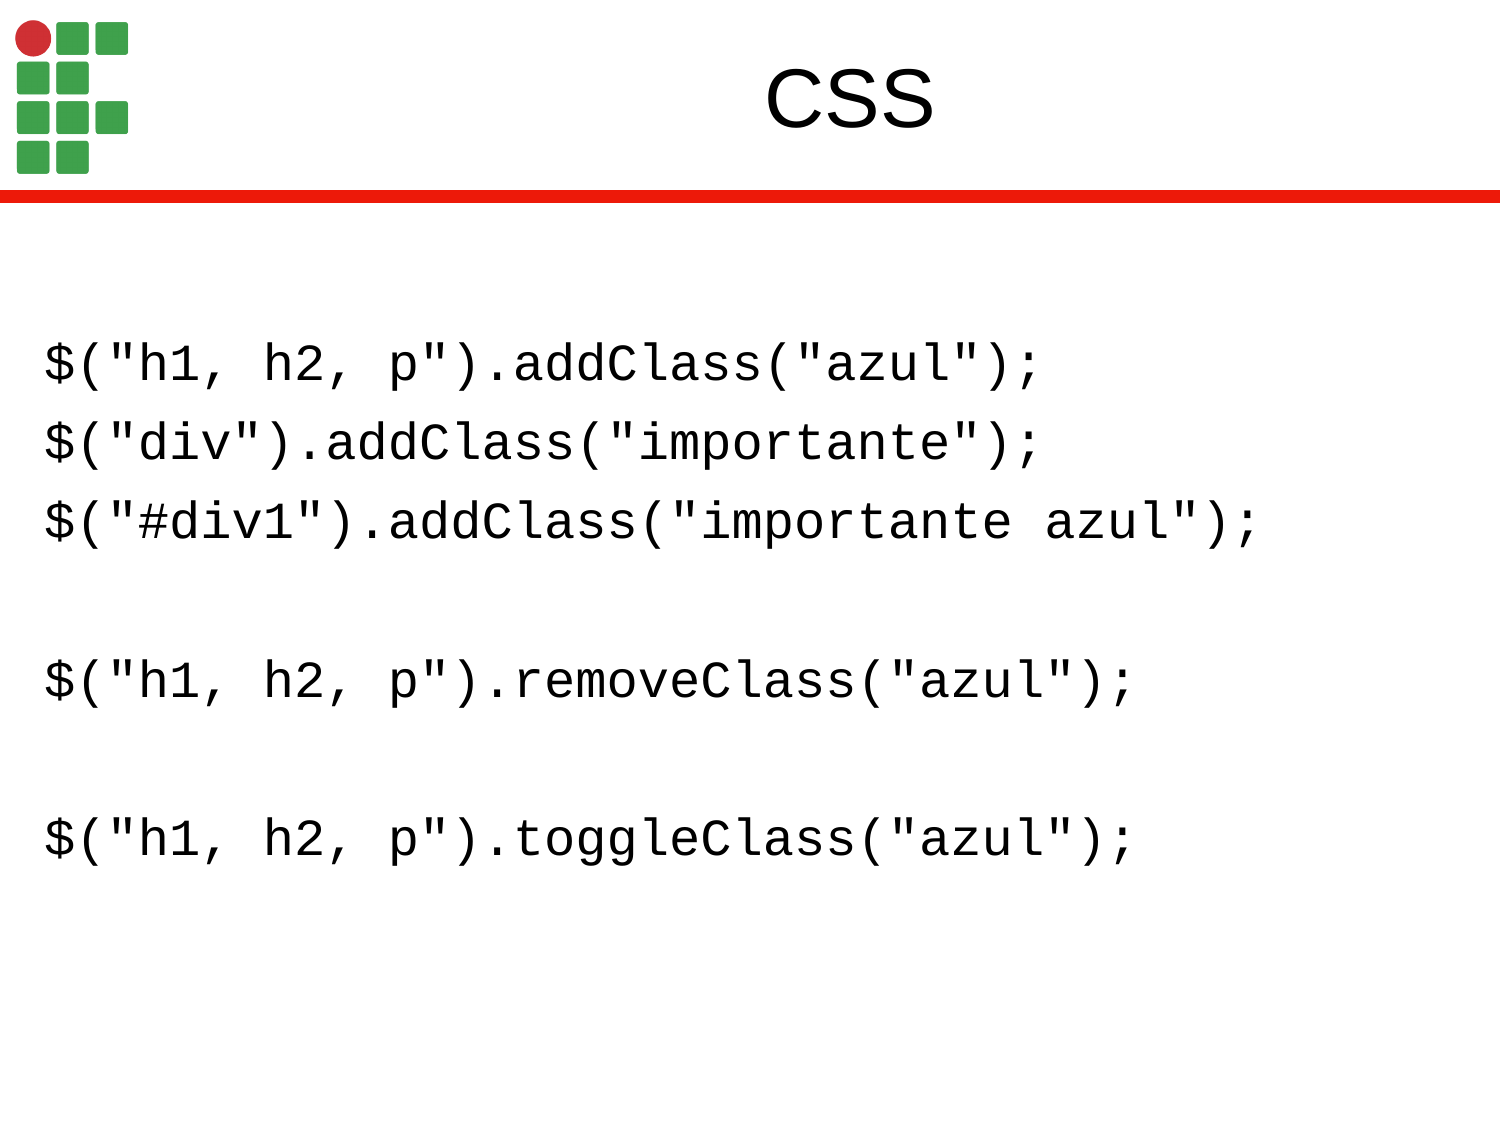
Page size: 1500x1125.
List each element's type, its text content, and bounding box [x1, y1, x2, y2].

list $("h1, h2, p").addClass("azul"); $("div").addClass("importante"); $("#div1").addClass("importante azul"); $("h1, h2, p").removeClass("azul"); $("h1, h2, p").toggleClass("azul"); [29, 207, 1471, 1087]
picture [14, 16, 130, 178]
title CSS [230, 0, 1471, 202]
